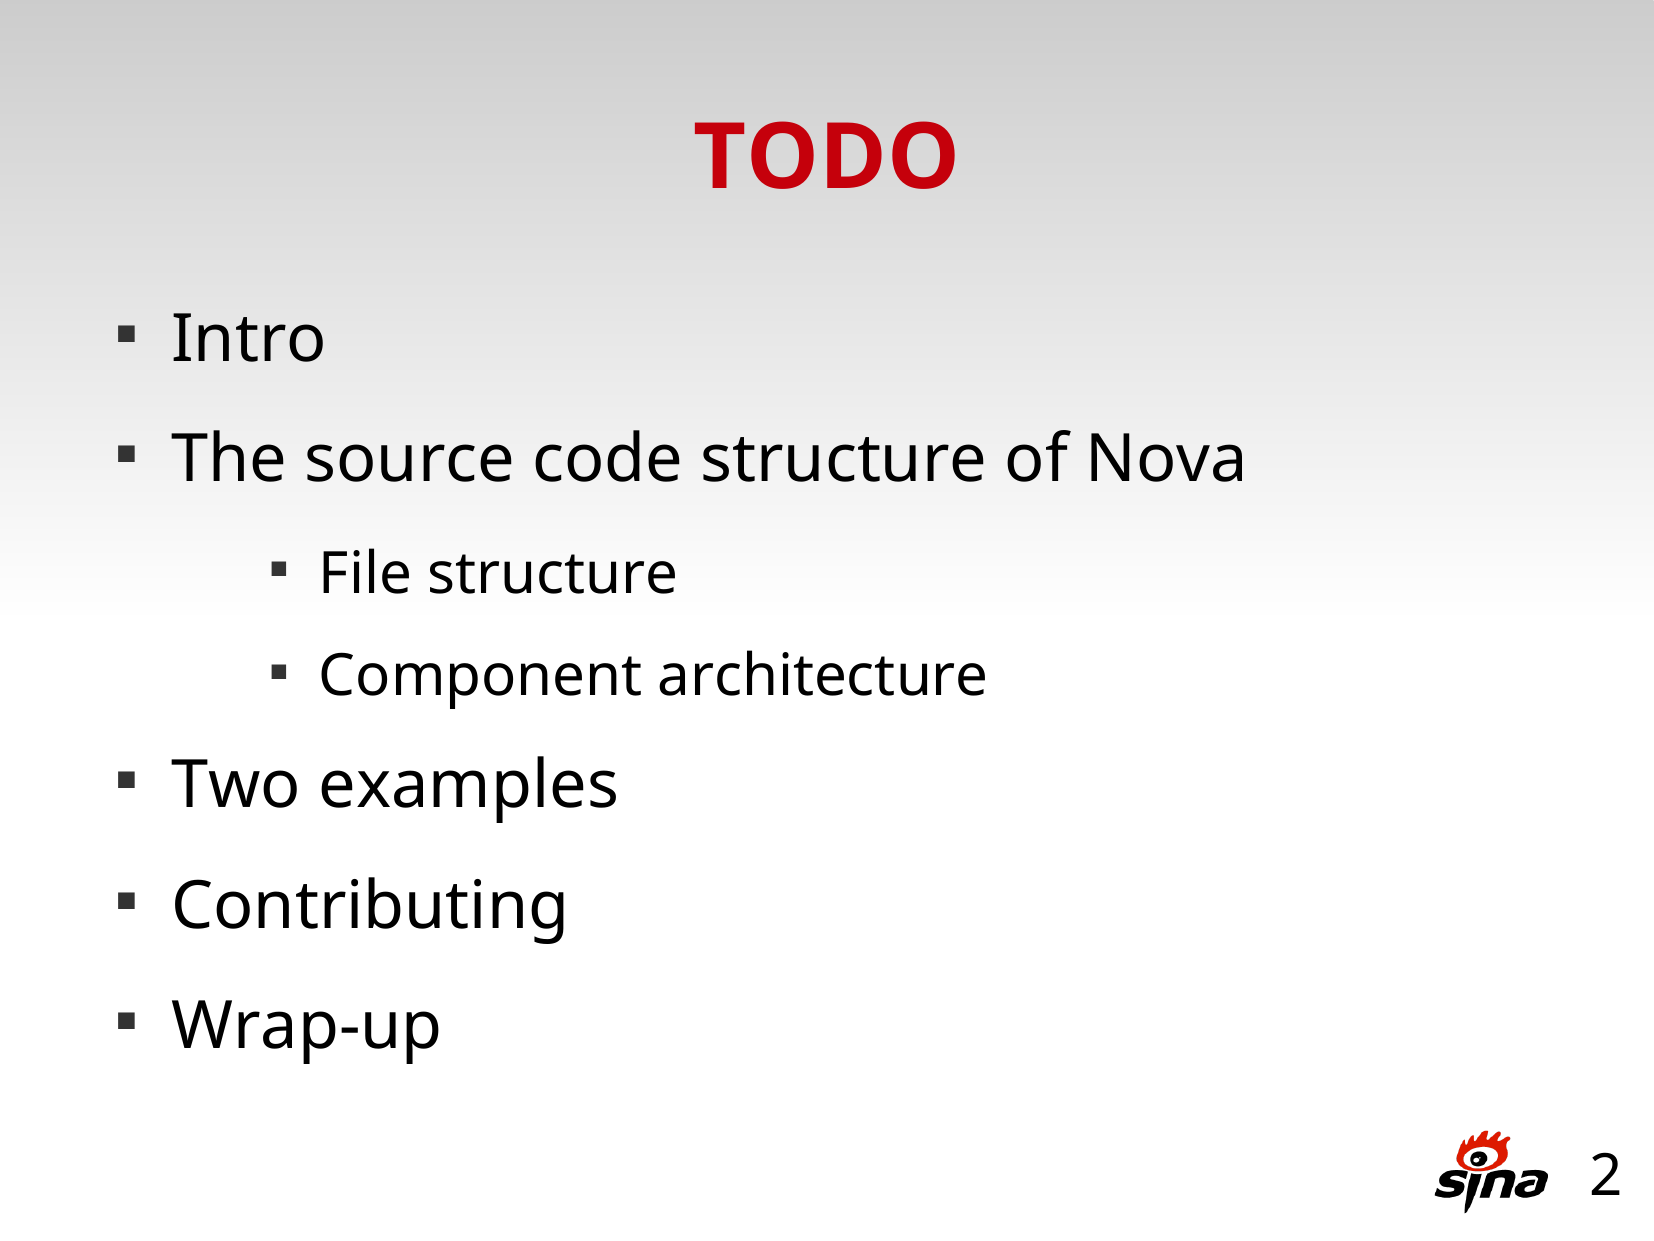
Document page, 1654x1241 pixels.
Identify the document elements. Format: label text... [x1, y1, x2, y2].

list Intro The source code structure of Nova File structure Component architecture Two examples Contributing Wrap-up [82, 290, 1571, 1109]
title TODO [82, 49, 1571, 257]
picture [1406, 1087, 1576, 1241]
